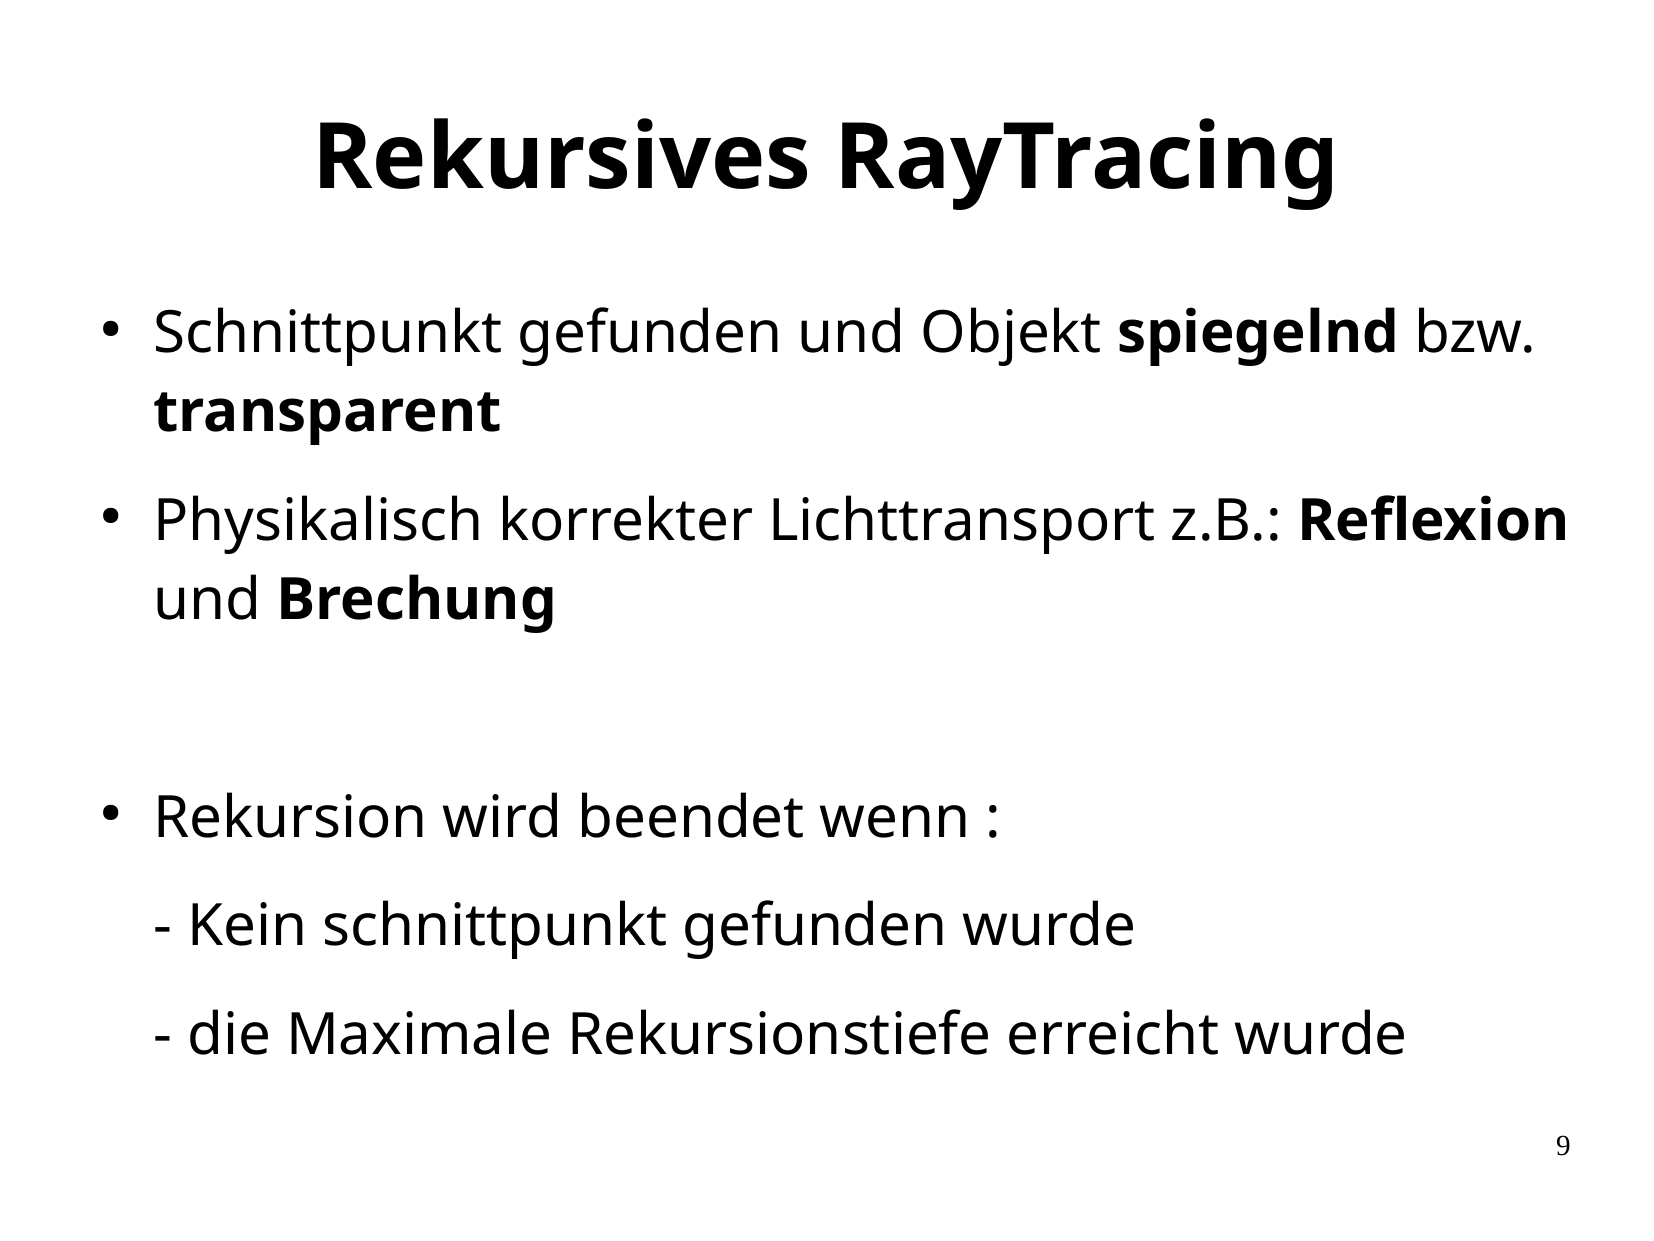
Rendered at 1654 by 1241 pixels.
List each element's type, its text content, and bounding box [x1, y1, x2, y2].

list Schnittpunkt gefunden und Objekt spiegelnd bzw. transparent Physikalisch korrekter Lichttransport z.B.: Reflexion und Brechung Rekursion wird beendet wenn : - Kein schnittpunkt gefunden wurde - die Maximale Rekursionstiefe erreicht wurde [82, 290, 1571, 1109]
title Rekursives RayTracing [82, 49, 1571, 257]
